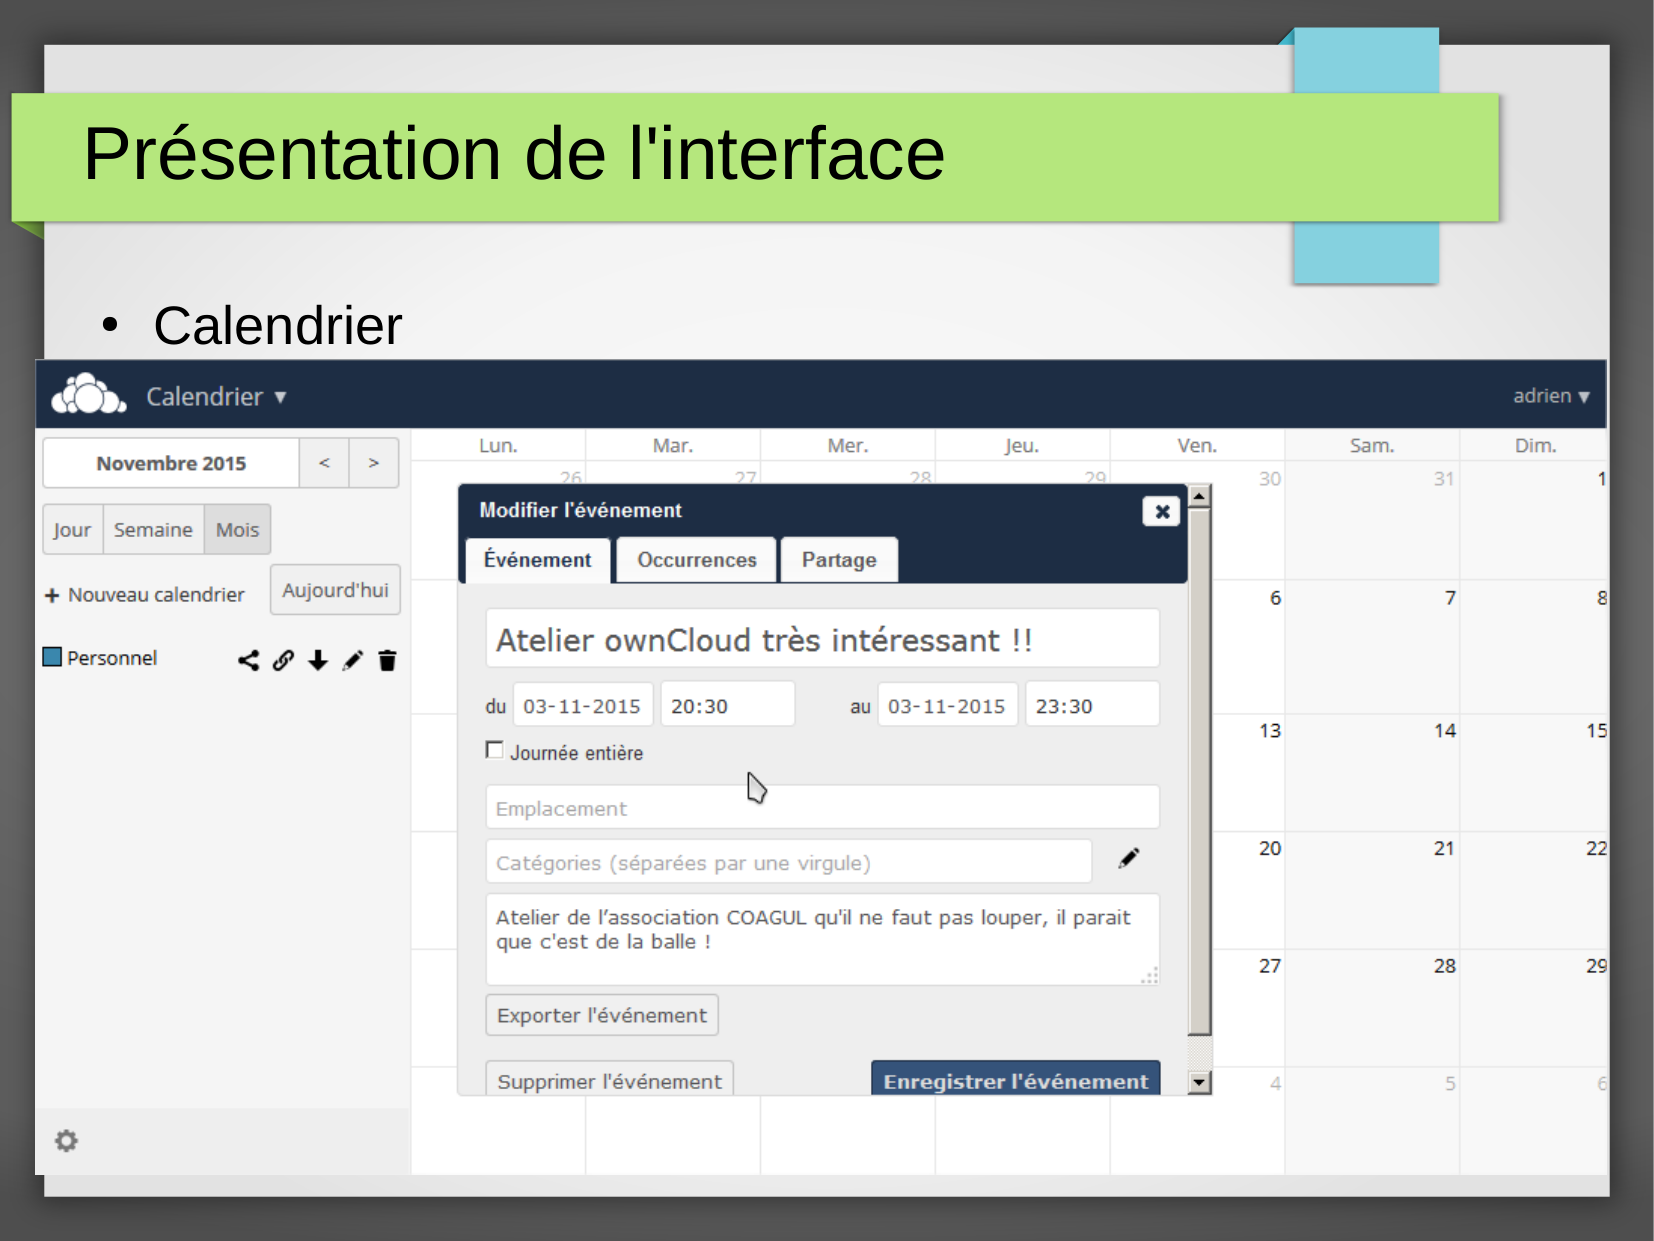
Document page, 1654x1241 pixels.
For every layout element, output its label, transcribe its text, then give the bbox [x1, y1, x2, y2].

picture [0, 0, 1654, 1241]
list Calendrier [82, 295, 1571, 359]
title Présentation de l'interface [82, 94, 1264, 213]
